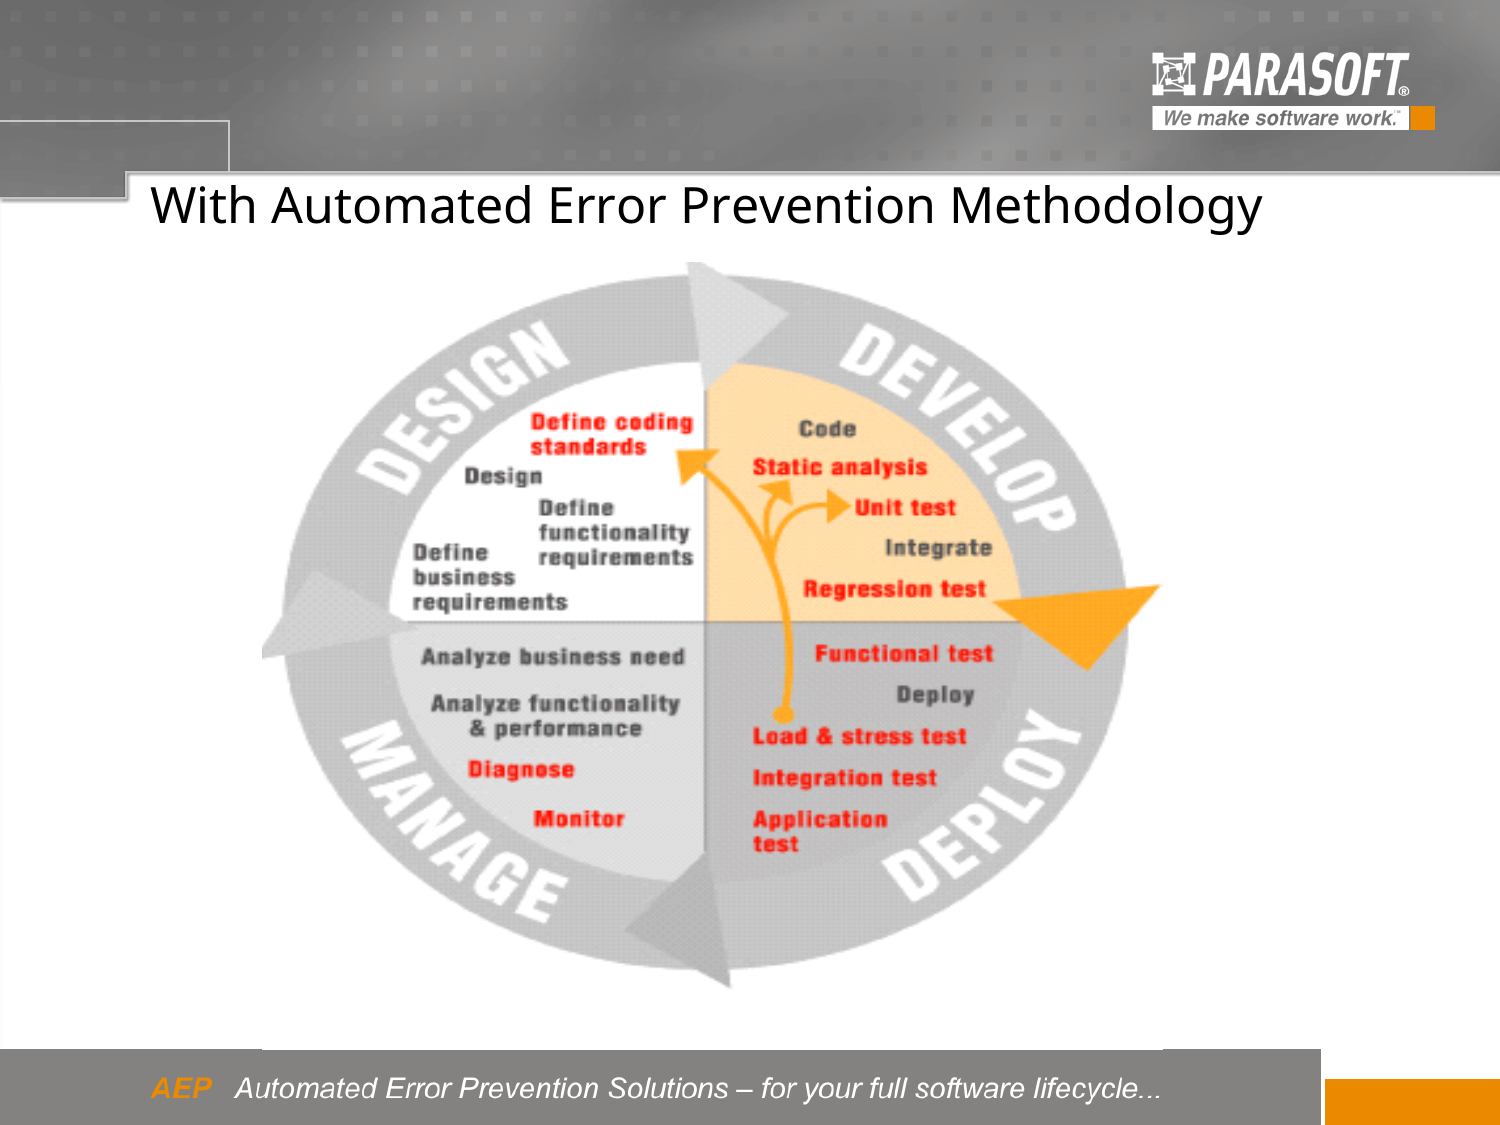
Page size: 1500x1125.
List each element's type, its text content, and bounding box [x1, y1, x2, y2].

title With Automated Error Prevention Methodology [150, 173, 1426, 235]
picture [0, 0, 1500, 1125]
